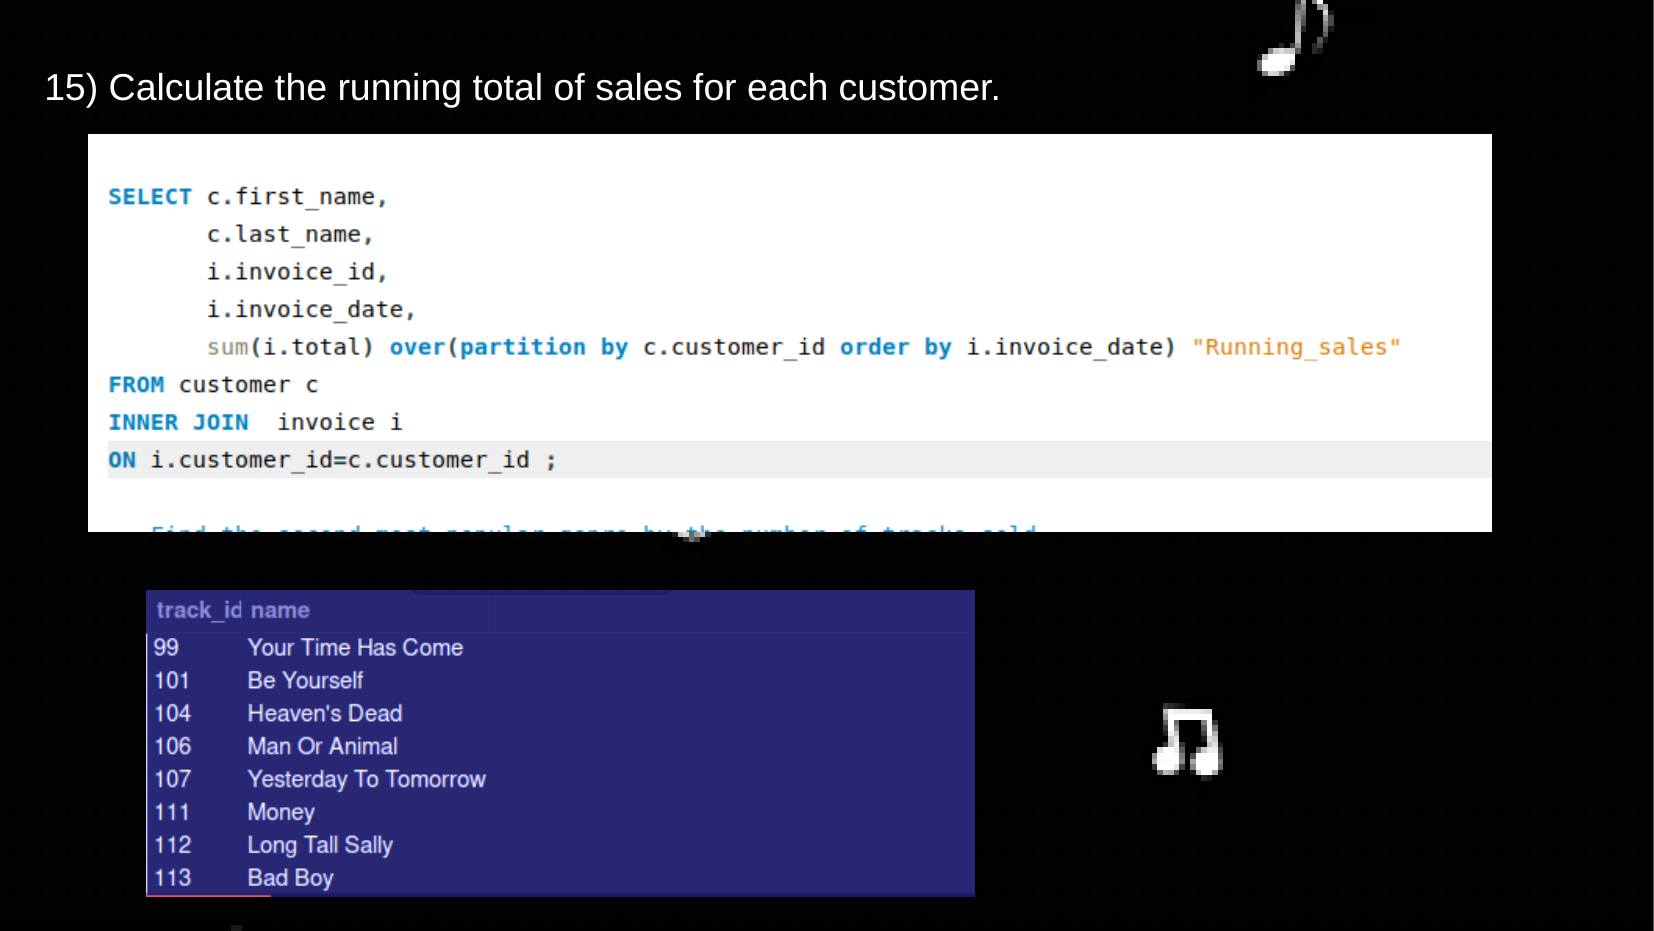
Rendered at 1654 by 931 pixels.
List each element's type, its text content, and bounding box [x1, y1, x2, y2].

picture [0, 0, 1654, 931]
text_box 15) Calculate the running total of sales for each customer. [29, 59, 1329, 158]
